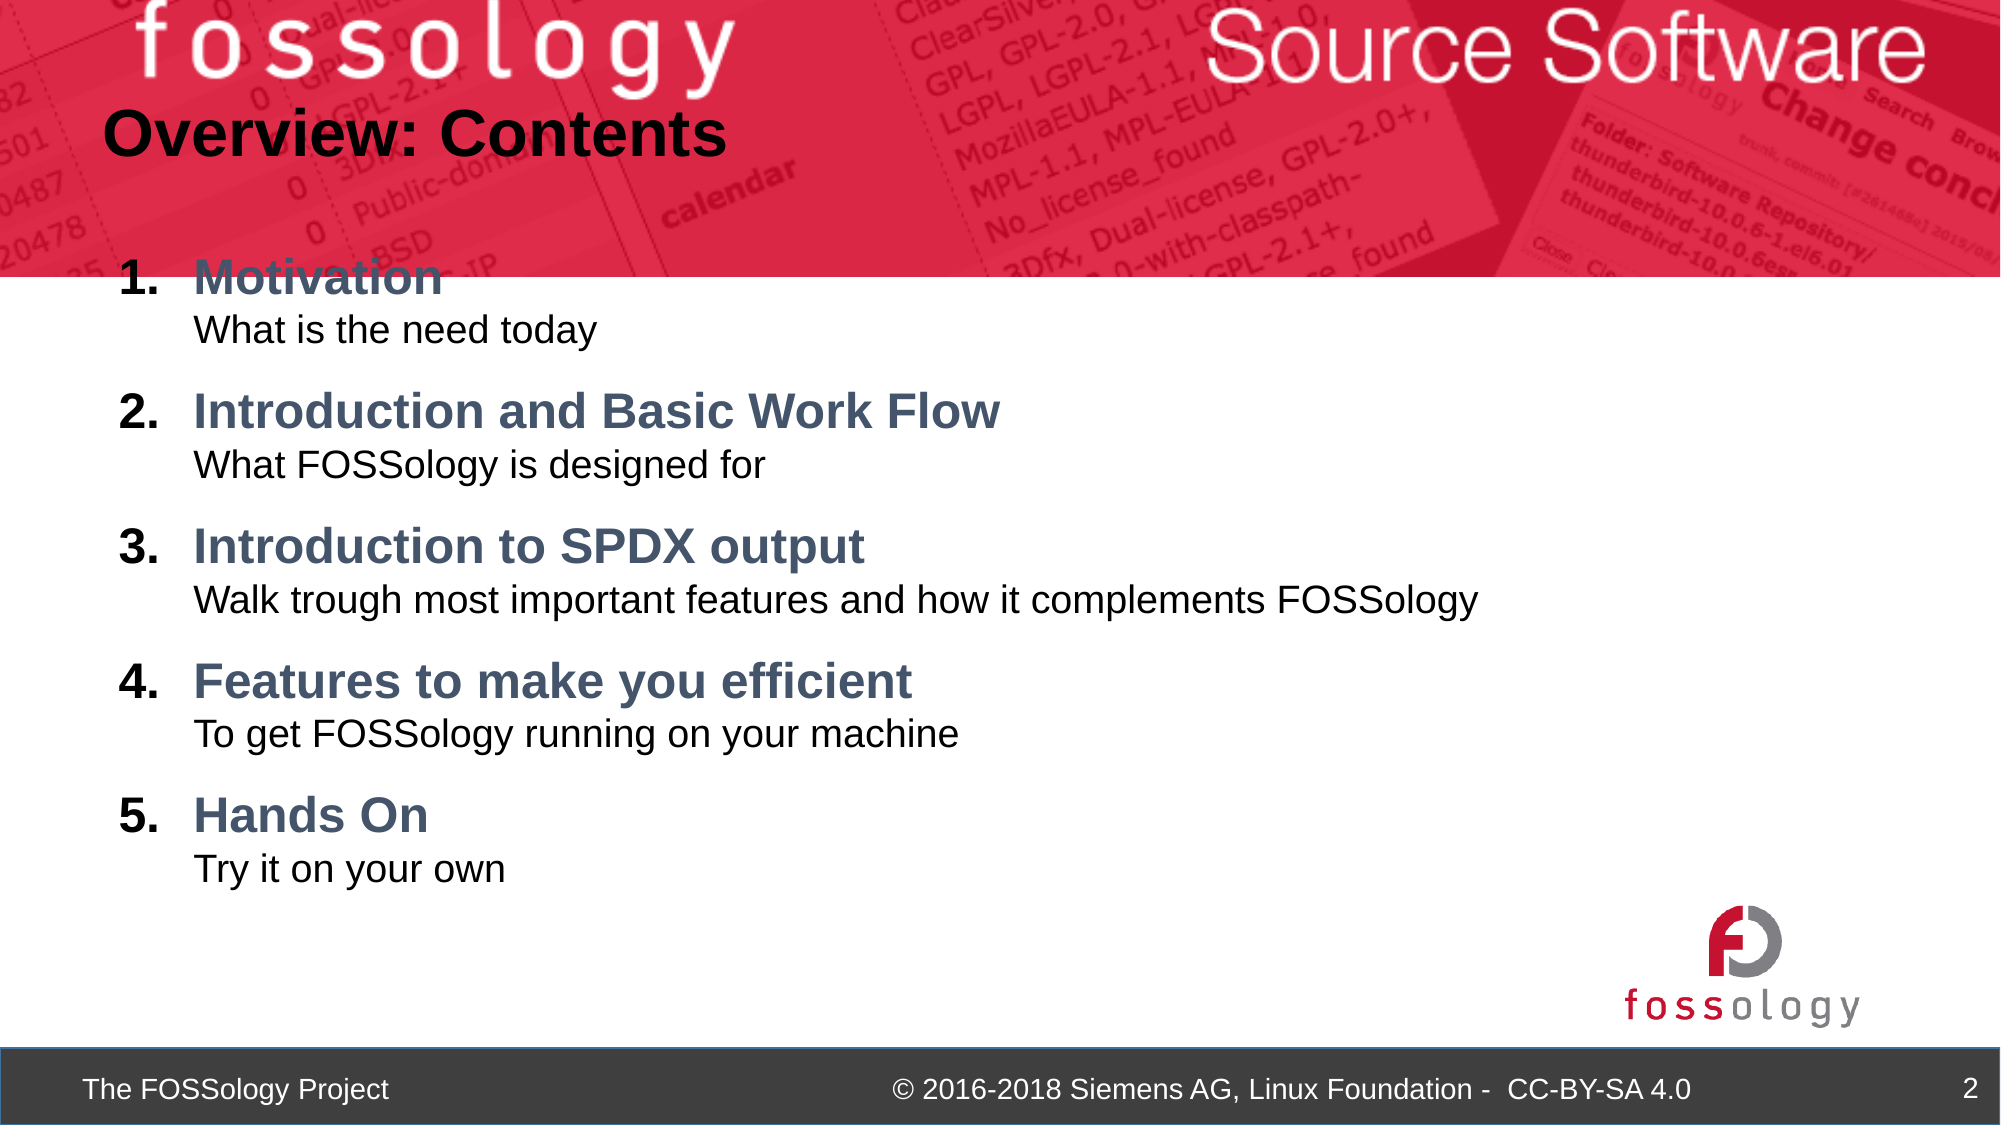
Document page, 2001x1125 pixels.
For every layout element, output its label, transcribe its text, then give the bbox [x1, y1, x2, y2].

text_box Overview: Contents [0, 0, 2000, 208]
text_box Motivation What is the need today Introduction and Basic Work Flow What FOSSology is designed for Introduction to SPDX output Walk trough most important features and how it complements FOSSology Features to make you efficient To get FOSSology running on your machine Hands On Try it on your own [93, 244, 1873, 1063]
picture [0, 0, 2001, 277]
